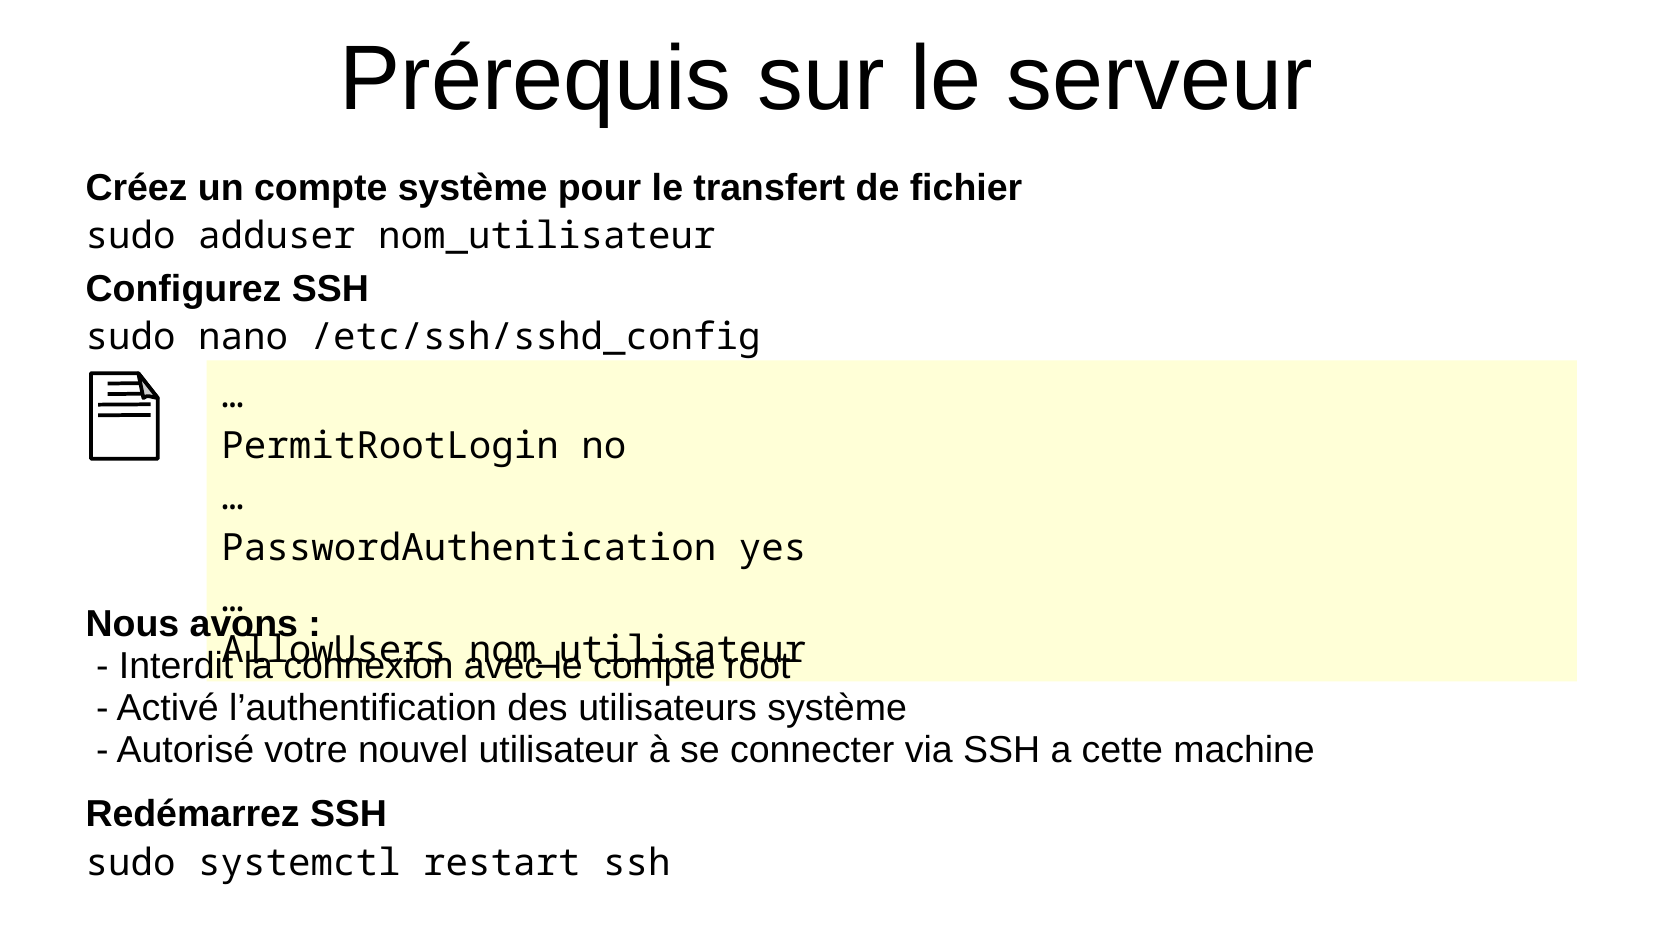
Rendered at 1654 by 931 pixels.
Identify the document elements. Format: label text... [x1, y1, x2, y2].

text_box … PermitRootLogin no … PasswordAuthentication yes … AllowUsers nom_utilisateur [206, 360, 1577, 595]
picture [88, 371, 160, 461]
text_box Configurez SSH sudo nano /etc/ssh/sshd_config [70, 259, 1654, 356]
title Prérequis sur le serveur [82, 26, 1571, 130]
text_box Créez un compte système pour le transfert de fichier sudo adduser nom_utilisateur [70, 159, 1654, 256]
text_box Nous avons : - Interdit la connexion avec le compte root - Activé l’authentification des utilisateurs système - Autorisé votre nouvel utilisateur à se connecter via SSH a cette machine [70, 595, 1654, 785]
text_box Redémarrez SSH sudo systemctl restart ssh [70, 785, 1654, 882]
